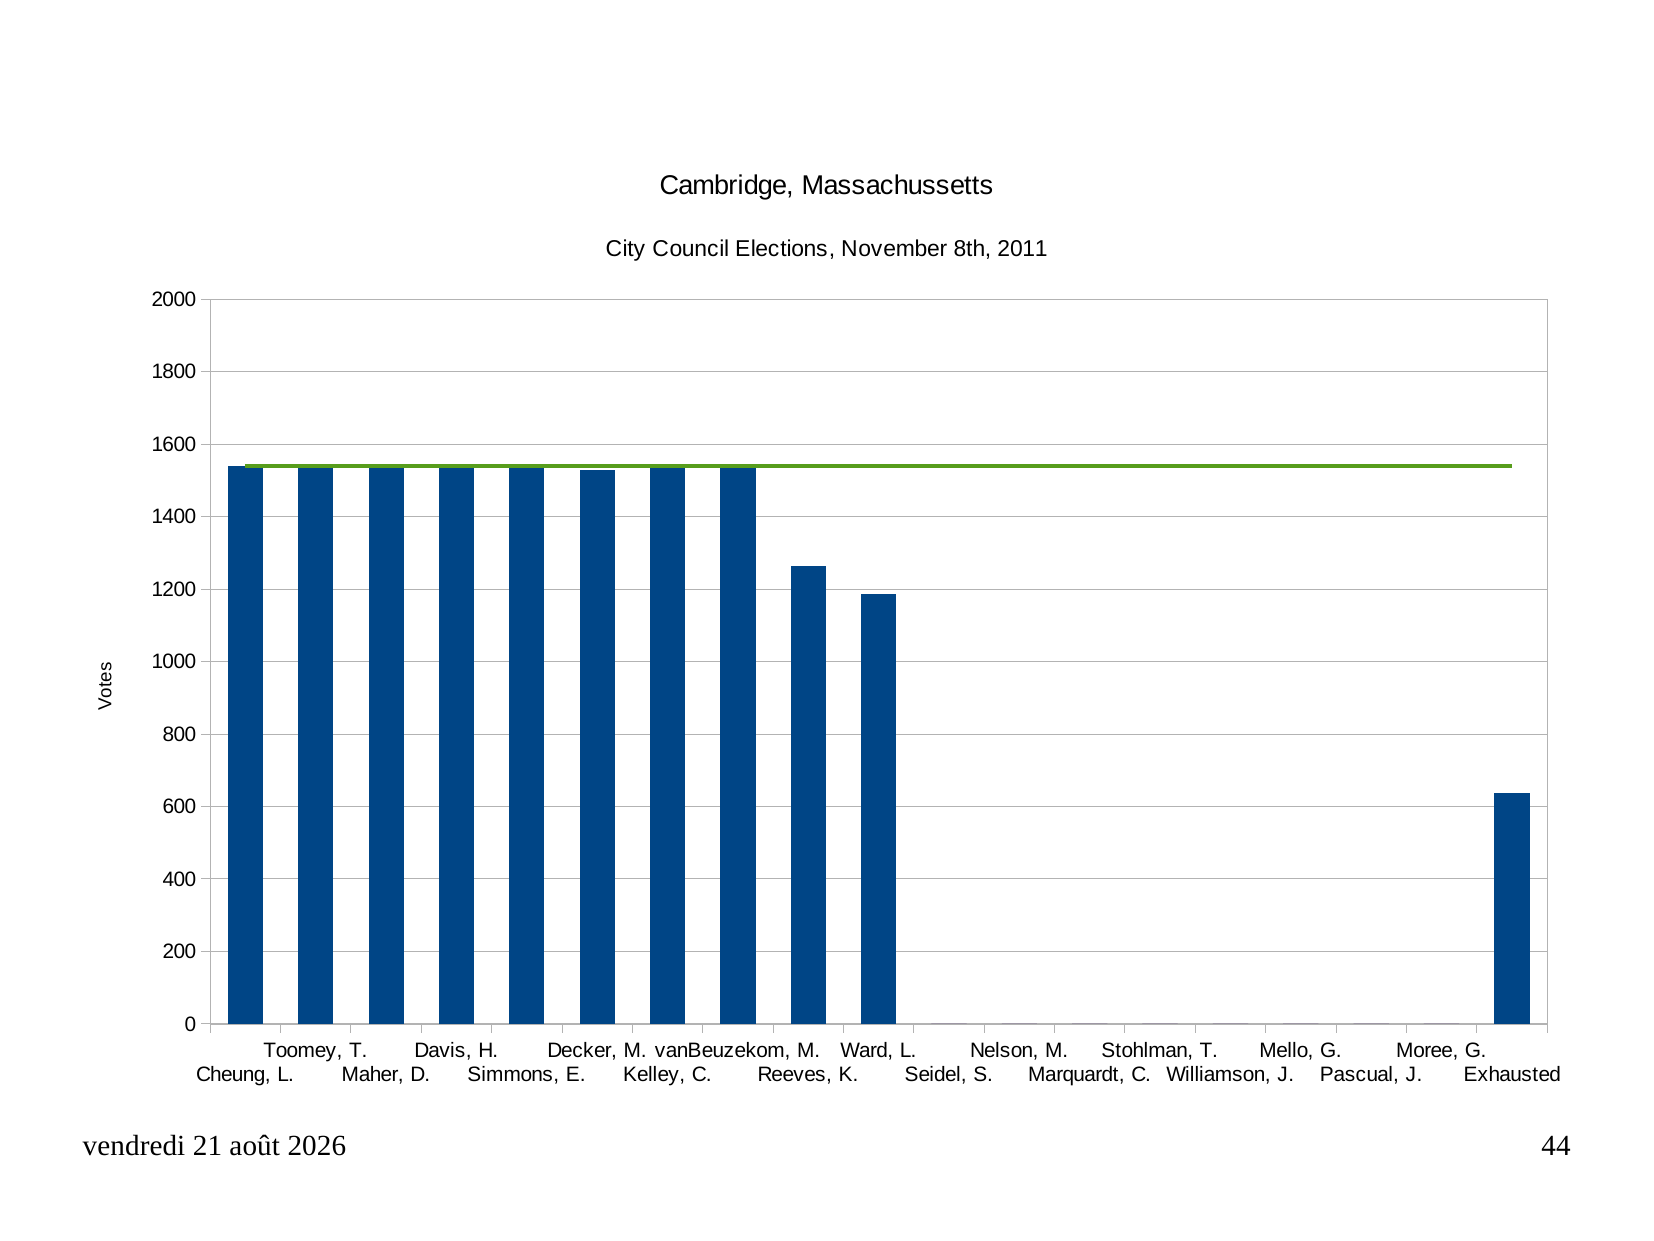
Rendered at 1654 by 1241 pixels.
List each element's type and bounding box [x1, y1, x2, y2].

chart [61, 135, 1592, 1106]
